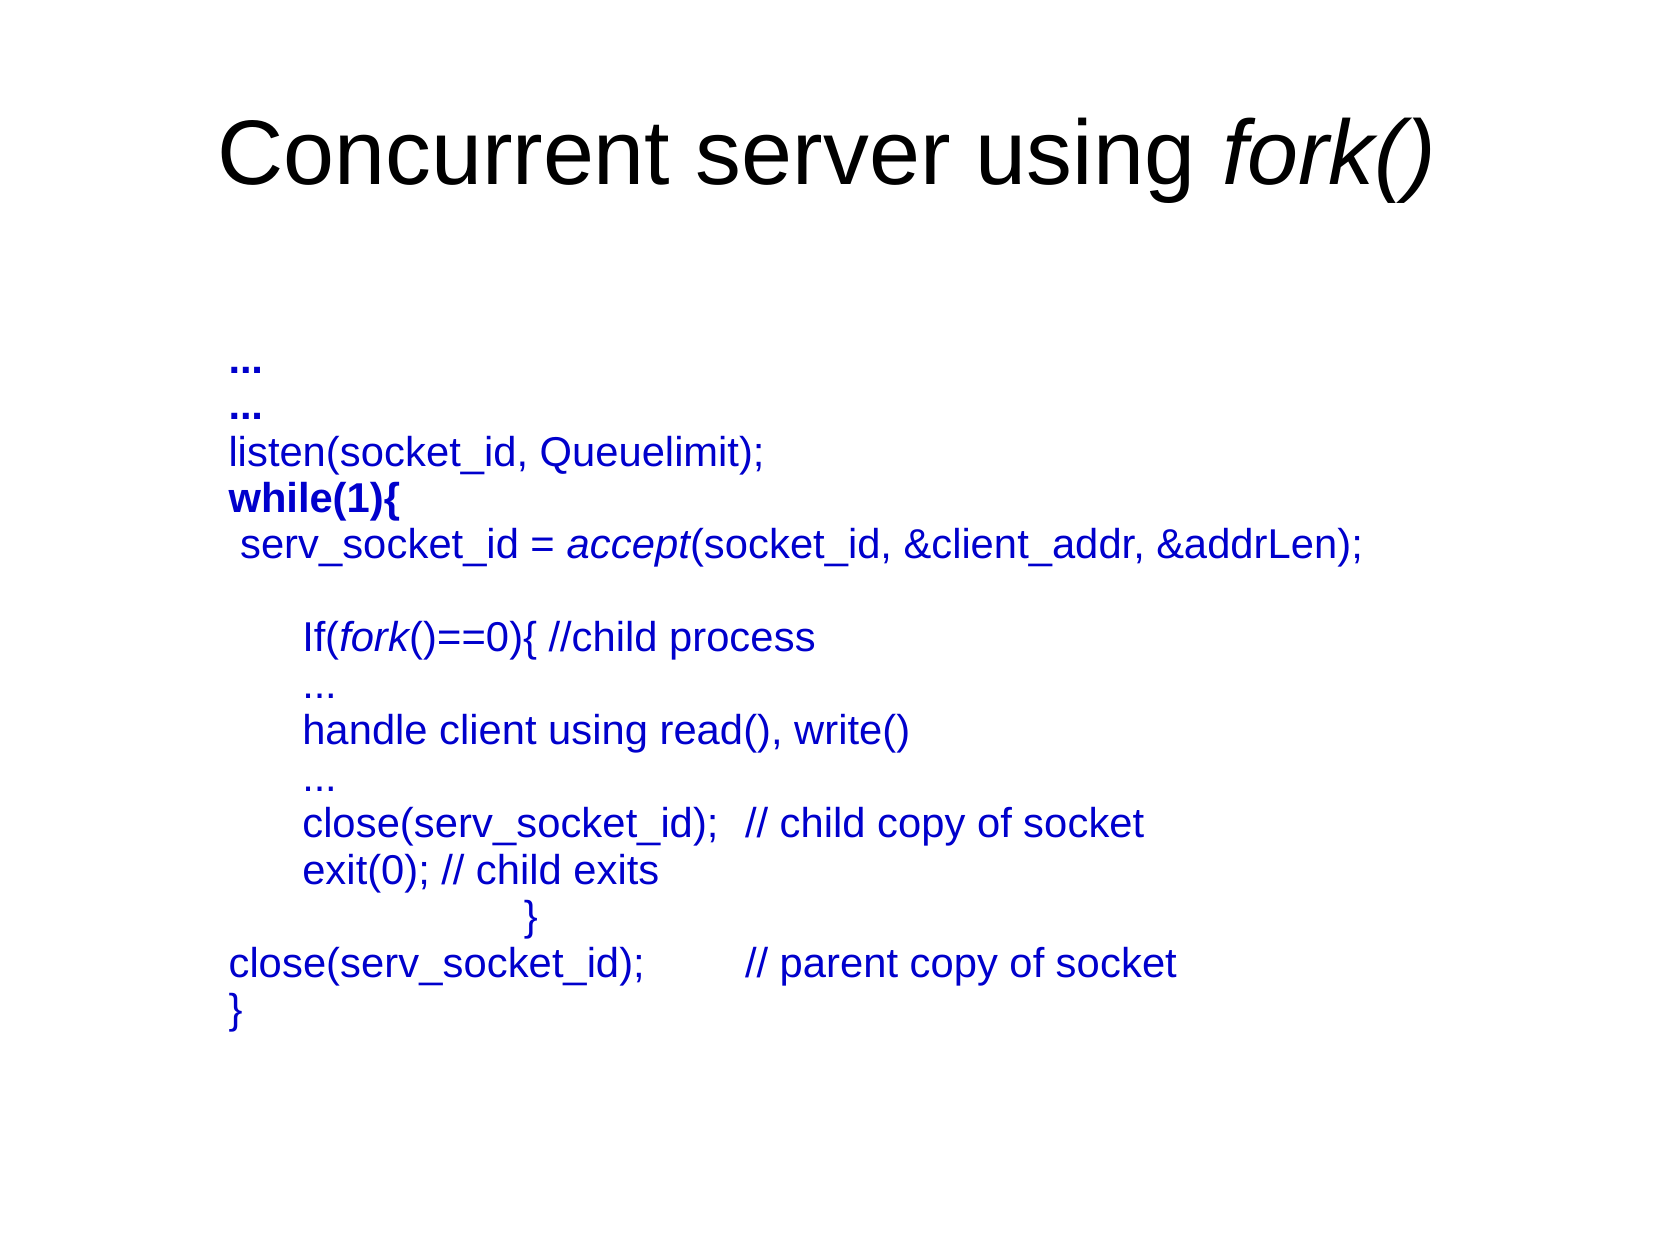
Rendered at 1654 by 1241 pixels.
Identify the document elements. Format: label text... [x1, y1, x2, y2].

text_box ... ... listen(socket_id, Queuelimit); while(1){ serv_socket_id = accept(socket_id, &client_addr, &addrLen); If(fork()==0){ //child process ... handle client using read(), write() ... close(serv_socket_id); // child copy of socket exit(0); // child exits } close(serv_socket_id); // parent copy of socket } [213, 327, 1379, 1095]
title Concurrent server using fork() [82, 49, 1571, 257]
